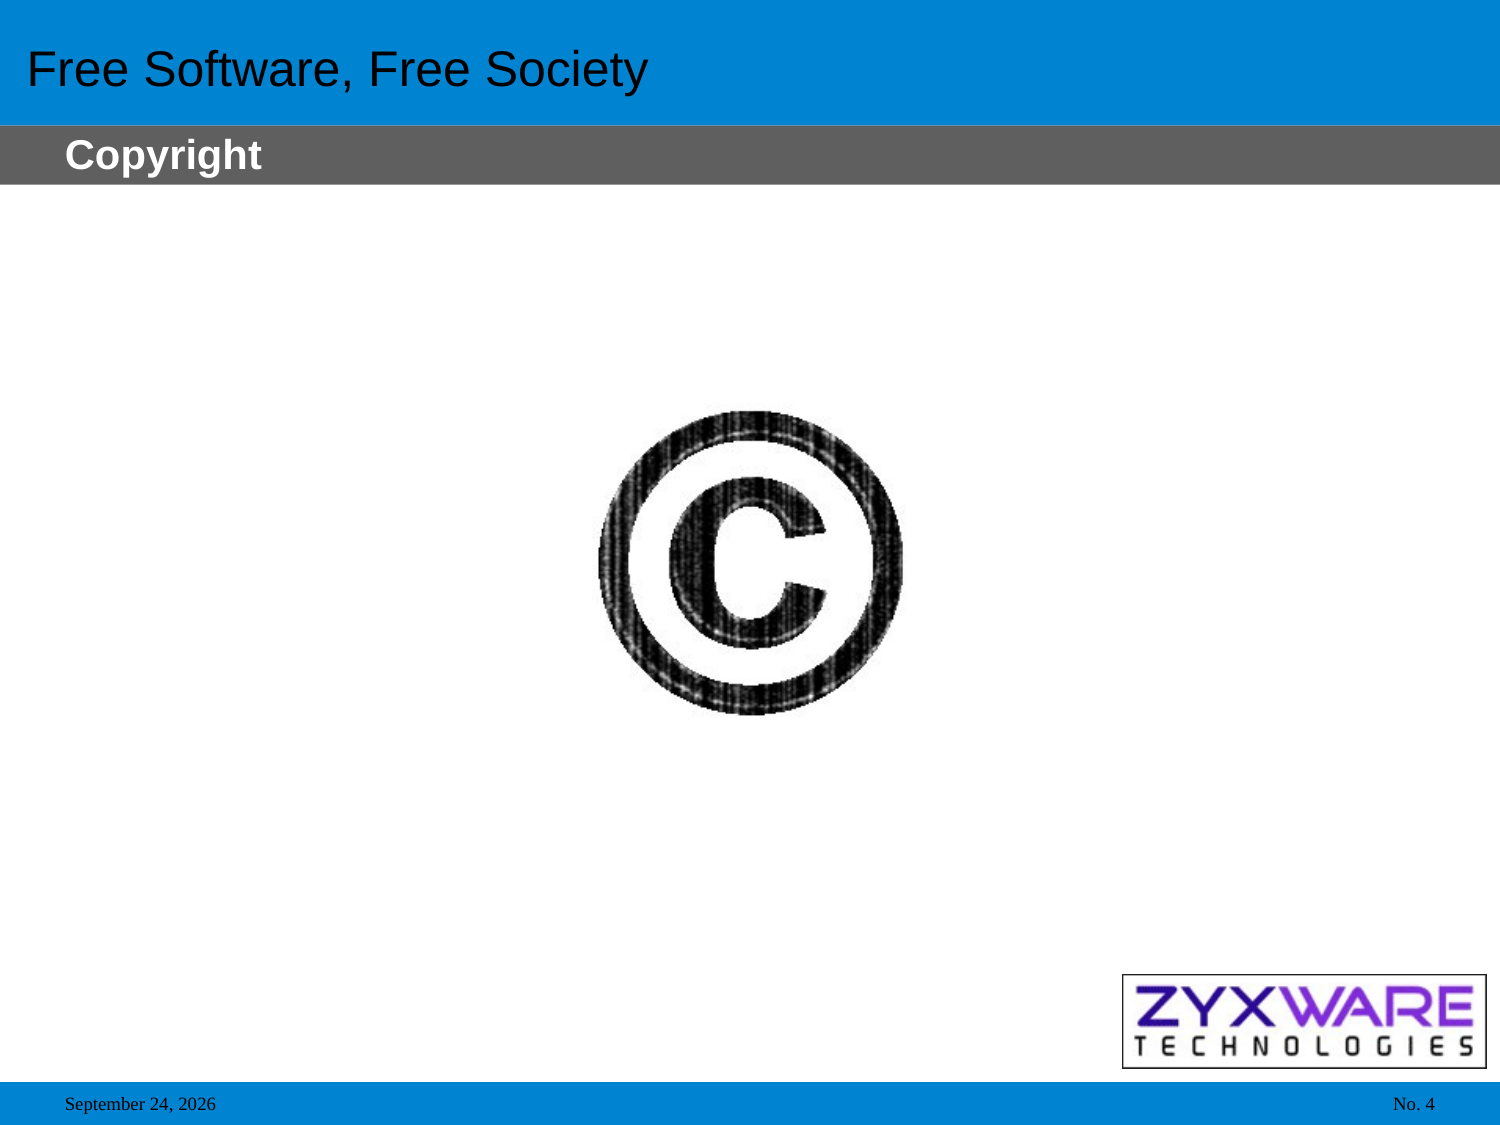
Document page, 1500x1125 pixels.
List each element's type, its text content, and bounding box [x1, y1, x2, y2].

title Copyright [64, 125, 1436, 185]
picture [1122, 974, 1487, 1069]
picture [580, 391, 925, 736]
